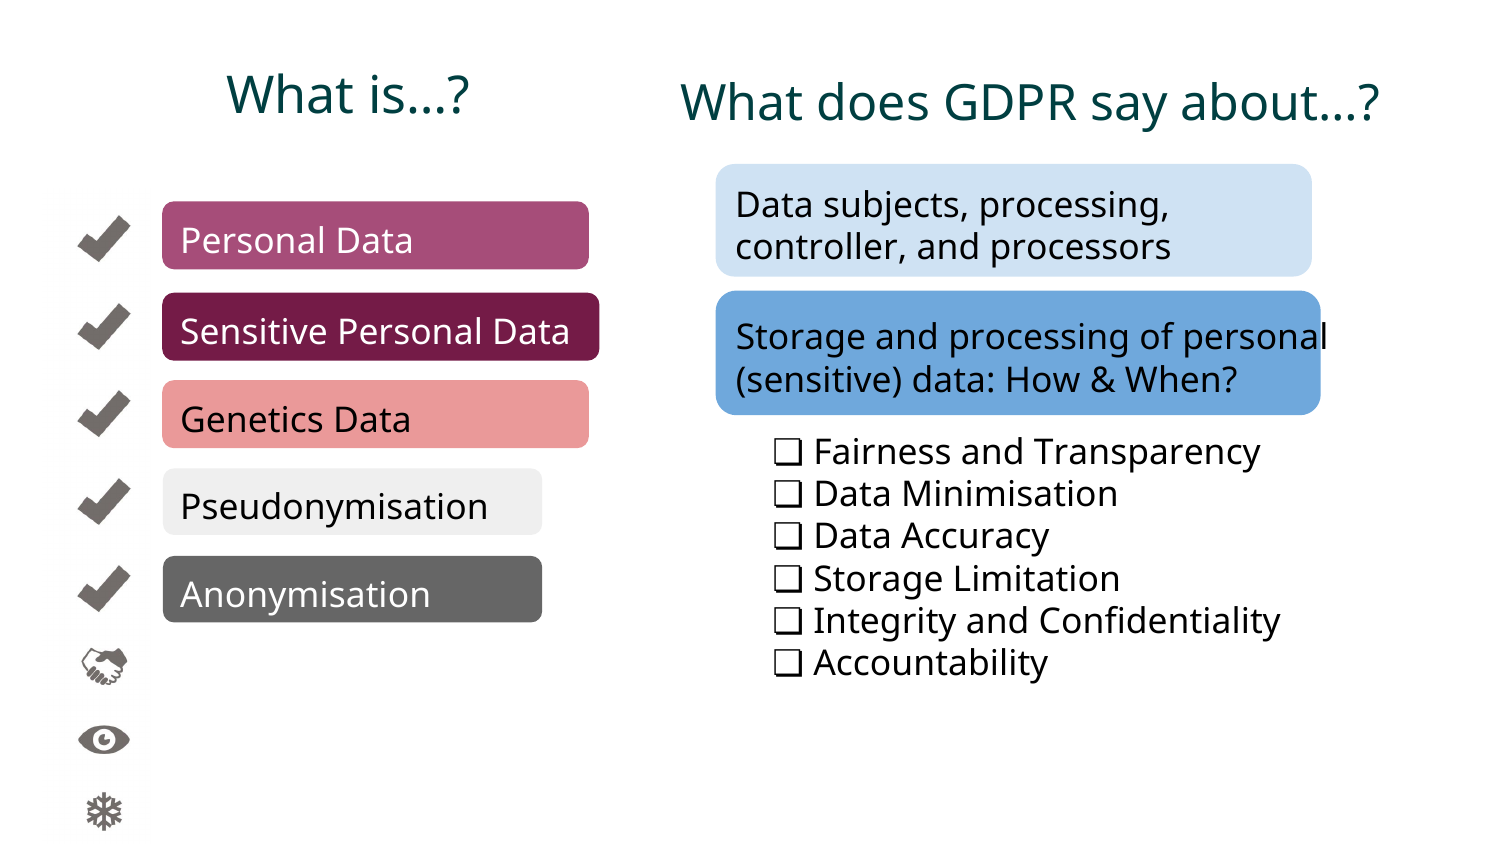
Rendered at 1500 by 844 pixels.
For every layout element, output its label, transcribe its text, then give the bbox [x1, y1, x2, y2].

text_box What does GDPR say about…? [680, 66, 1445, 126]
text_box (sensitive) data: How & When? [735, 354, 1284, 396]
text_box Personal Data [180, 215, 429, 257]
picture [42, 188, 151, 844]
text_box ❏ Data Accuracy [772, 510, 1074, 553]
text_box ❏ Data Minimisation [772, 468, 1137, 511]
text_box ❏ Integrity and Confidentiality [772, 595, 1314, 637]
text_box What is…? [226, 57, 501, 119]
text_box [0, 0, 1500, 844]
text_box controller, and processors [735, 221, 1198, 263]
text_box Pseudonymisation [180, 481, 505, 524]
text_box Storage and processing of personal [735, 311, 1377, 354]
text_box Data subjects, processing, [735, 179, 1216, 221]
text_box Anonymisation [180, 569, 445, 611]
text_box Sensitive Personal Data [180, 306, 602, 349]
text_box Genetics Data [180, 394, 432, 436]
text_box ❏ Storage Limitation [772, 553, 1143, 595]
text_box ❏ Accountability [772, 637, 1068, 679]
text_box ❏ Fairness and Transparency [772, 426, 1295, 468]
